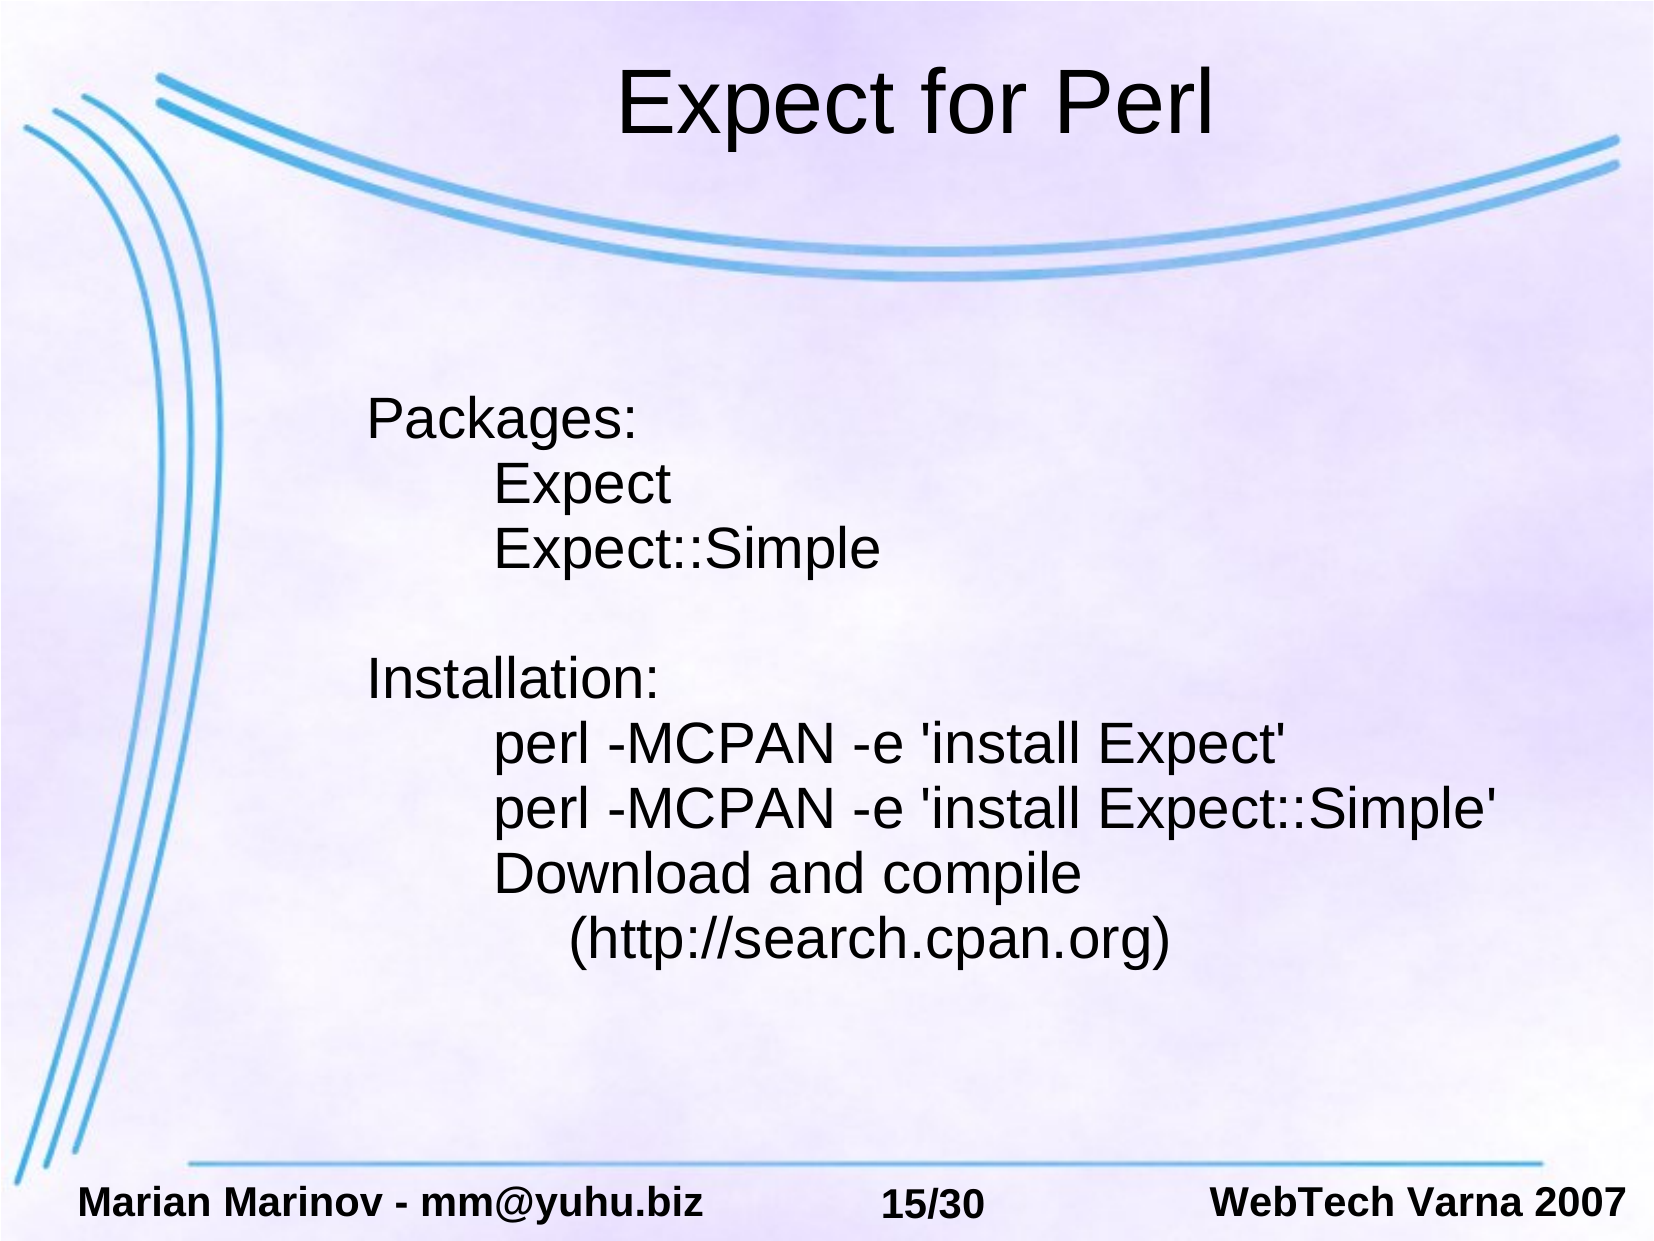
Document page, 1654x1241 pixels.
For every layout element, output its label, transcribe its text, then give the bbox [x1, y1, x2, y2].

text_box Marian Marinov - mm@yuhu.biz [62, 1171, 720, 1233]
picture [1, 1, 1654, 1241]
title Expect for Perl [82, 49, 1571, 257]
text_box WebTech Varna 2007 [1194, 1171, 1643, 1233]
subtitle Packages: Expect Expect::Simple Installation: perl -MCPAN -e 'install Expect' perl -MCPAN -e 'install Expect::Simple' Download and compile (http://search.cpan.org) [82, 302, 1654, 1121]
text_box 15/30 [866, 1172, 1001, 1235]
